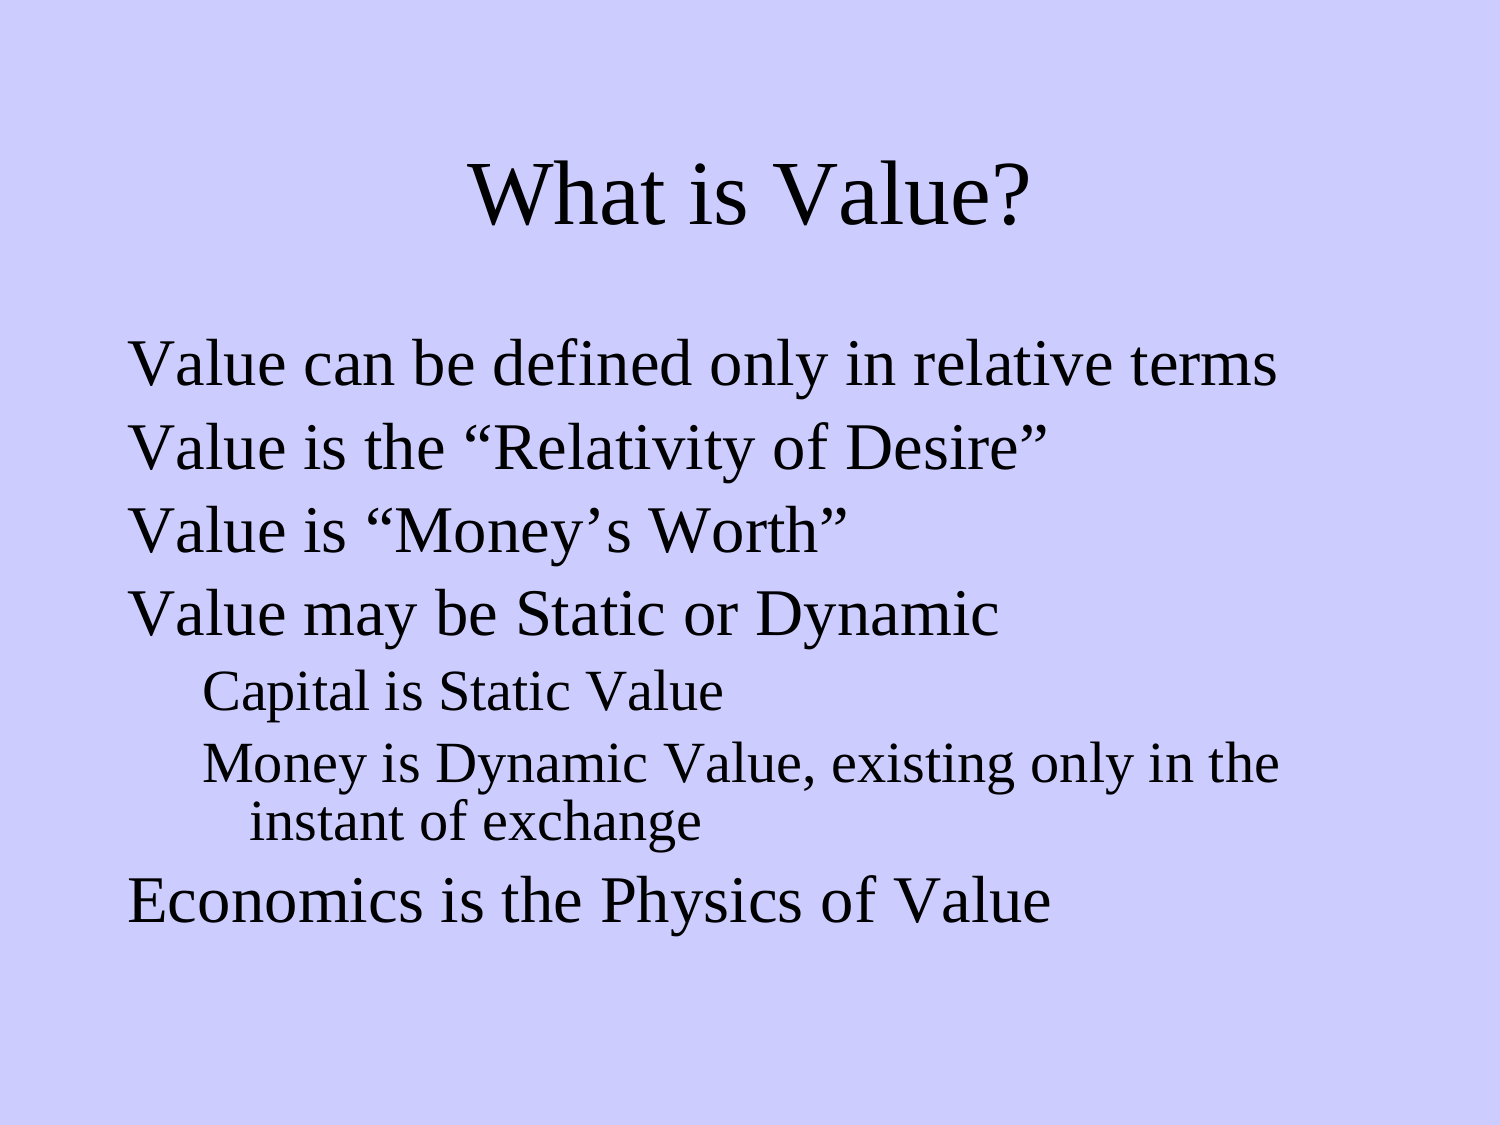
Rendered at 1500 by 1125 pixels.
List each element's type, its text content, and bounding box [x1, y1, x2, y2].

title What is Value? [112, 99, 1388, 288]
list Value can be defined only in relative terms Value is the “Relativity of Desire” Value is “Money’s Worth” Value may be Static or Dynamic Capital is Static Value Money is Dynamic Value, existing only in the instant of exchange Economics is the Physics of Value [112, 324, 1388, 1001]
